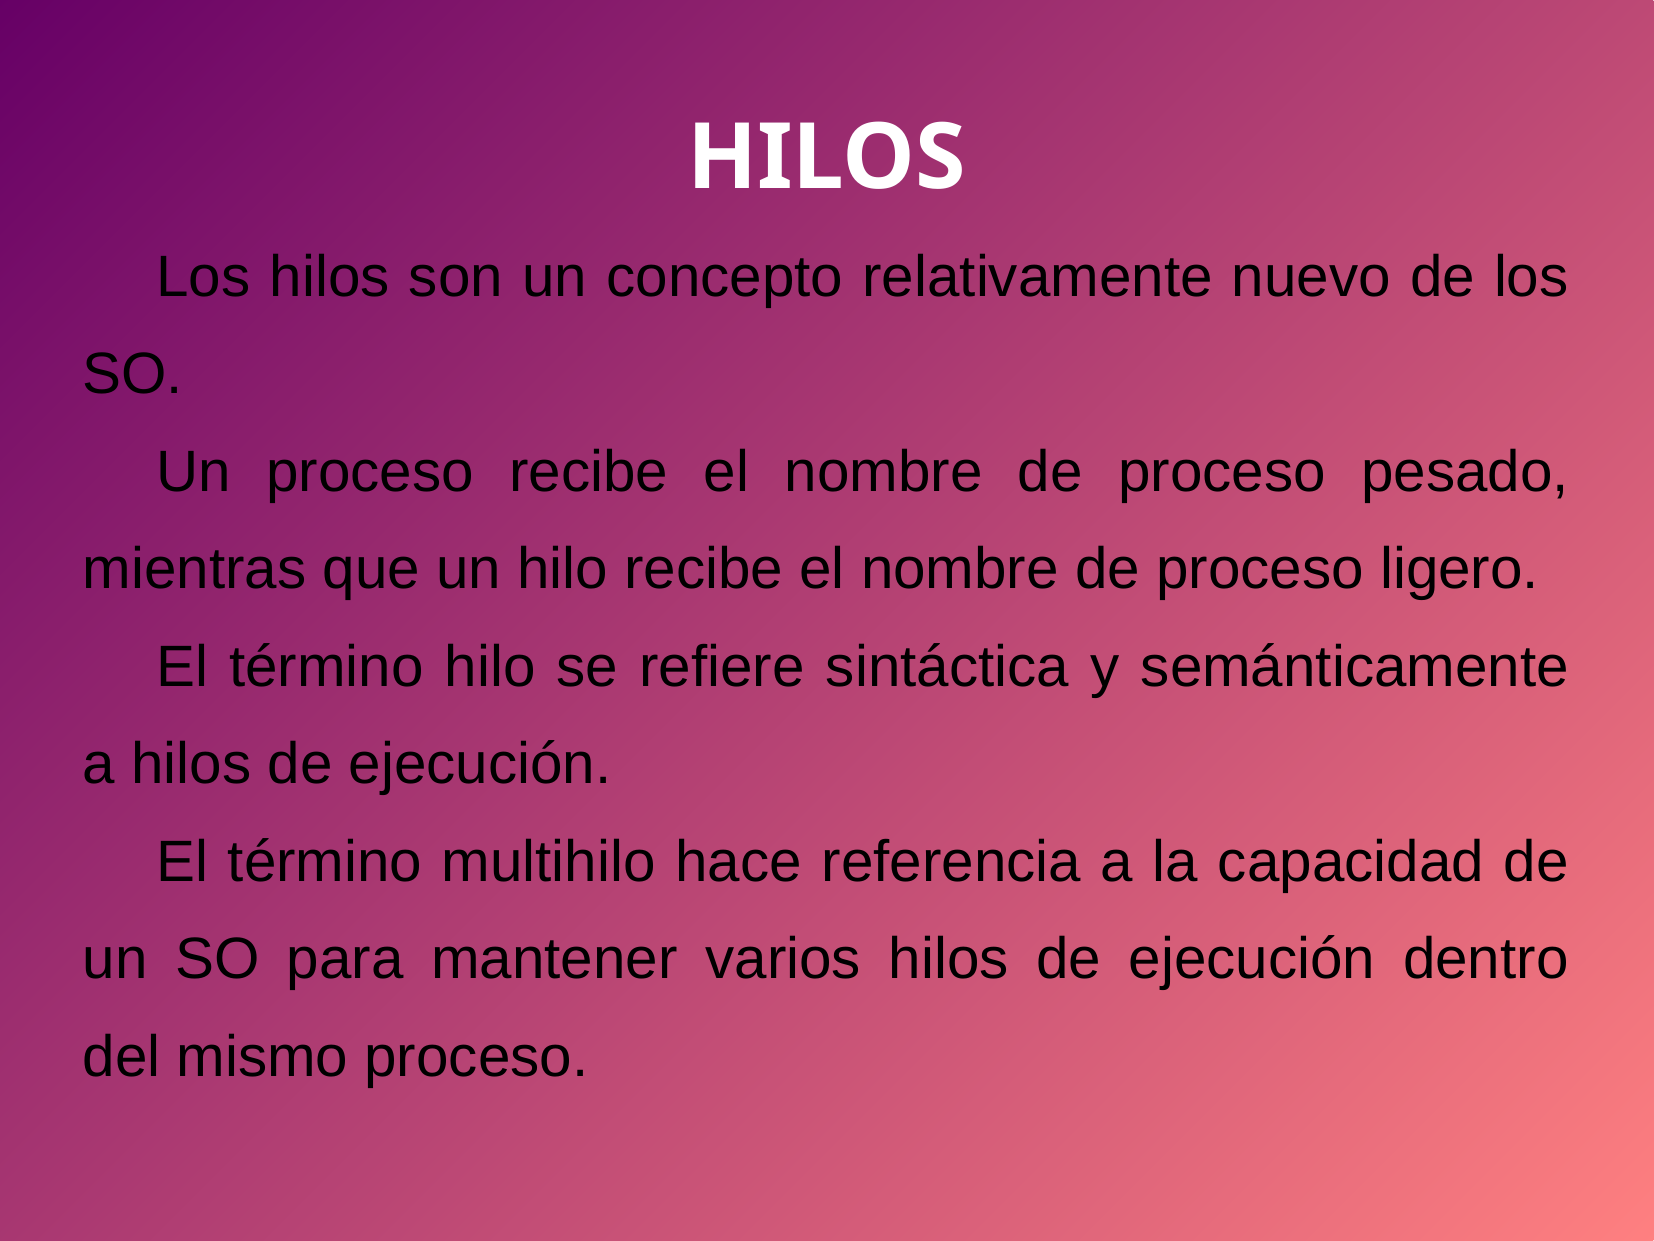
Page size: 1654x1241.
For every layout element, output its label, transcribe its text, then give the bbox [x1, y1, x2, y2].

subtitle Los hilos son un concepto relativamente nuevo de los SO. Un proceso recibe el nombre de proceso pesado, mientras que un hilo recibe el nombre de proceso ligero. El término hilo se refiere sintáctica y semánticamente a hilos de ejecución. El término multihilo hace referencia a la capacidad de un SO para mantener varios hilos de ejecución dentro del mismo proceso. [82, 225, 1571, 1074]
title HILOS [82, 49, 1571, 225]
